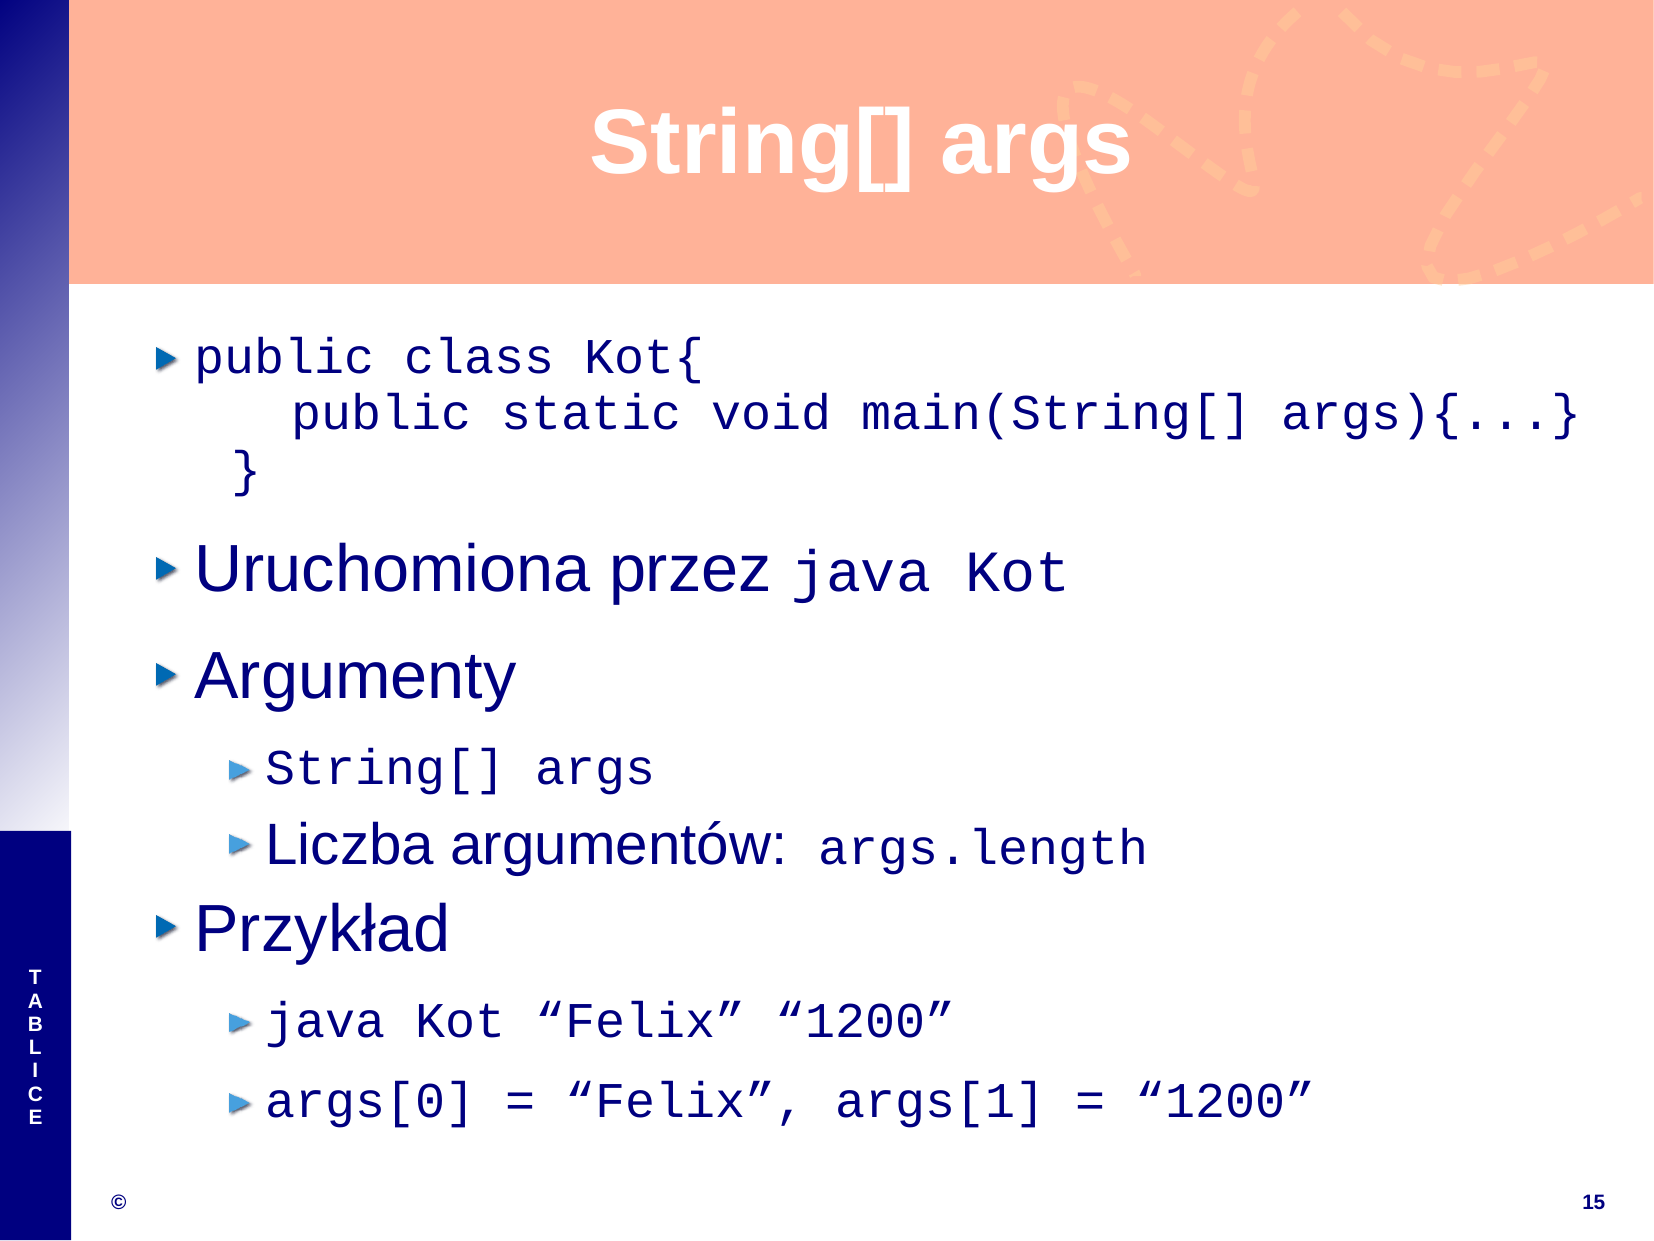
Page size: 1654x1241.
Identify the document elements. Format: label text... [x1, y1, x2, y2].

text_box T A B L I C E [0, 830, 71, 1241]
list public class Kot{ public static void main(String[] args){...} } Uruchomiona przez java Kot Argumenty String[] args Liczba argumentów: args.length Przykład java Kot “Felix” “1200” args[0] = “Felix”, args[1] = “1200” [123, 331, 1613, 1133]
title String[] args [70, 37, 1654, 246]
